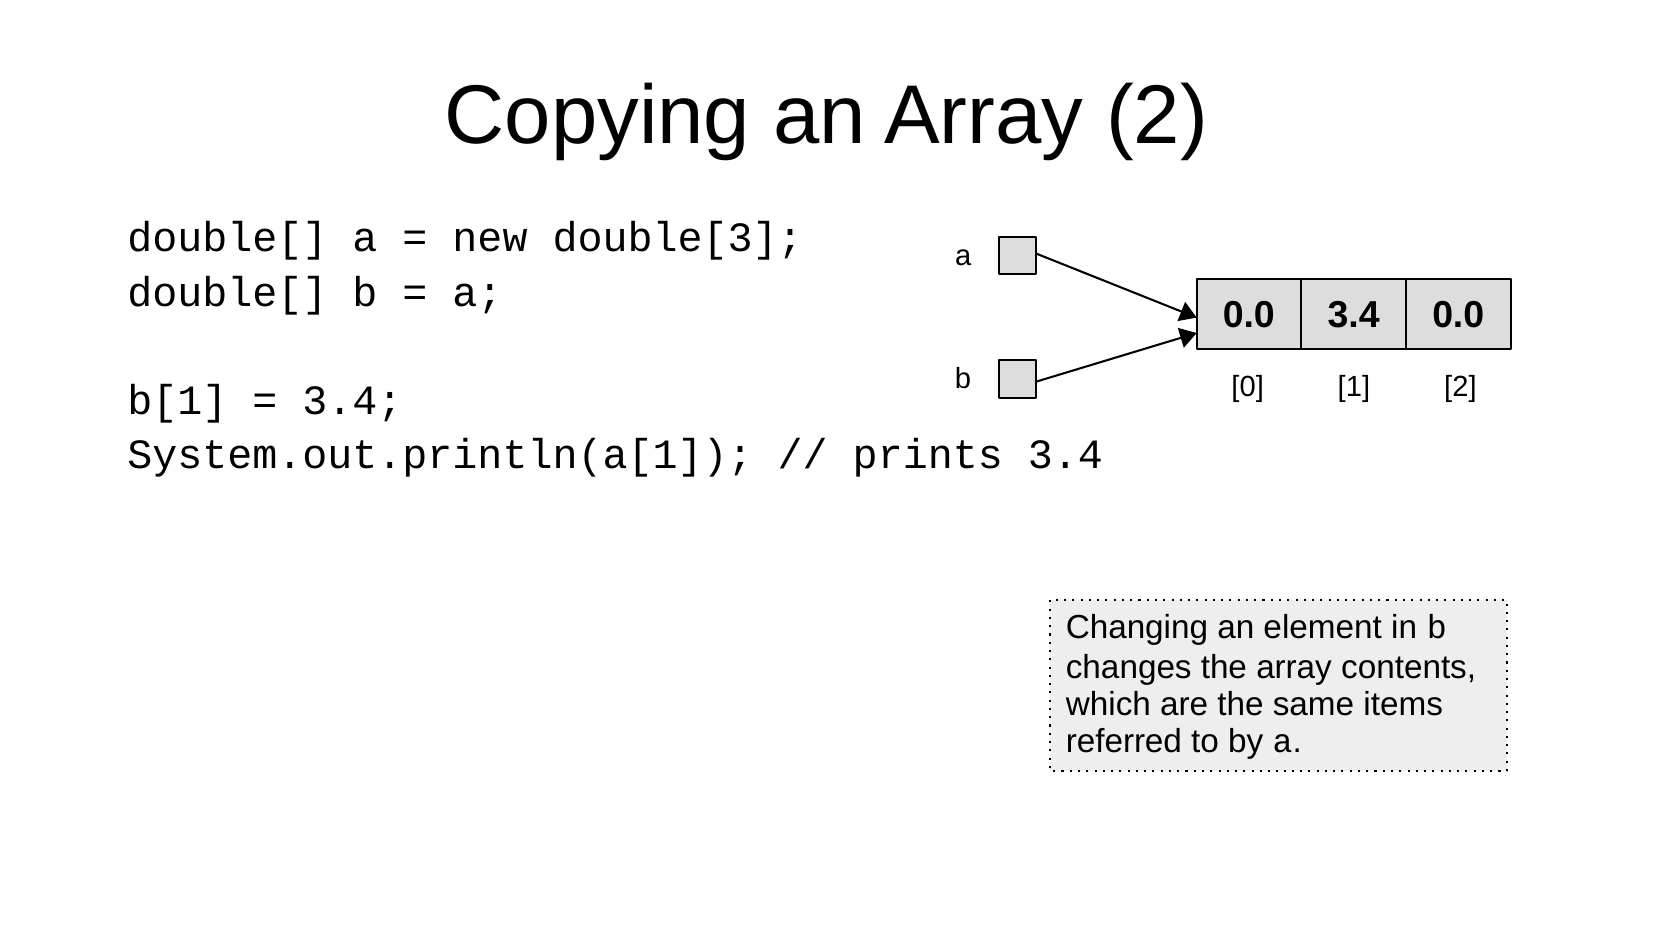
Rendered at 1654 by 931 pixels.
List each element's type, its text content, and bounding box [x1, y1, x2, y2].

text_box [998, 360, 1037, 398]
text_box [2] [1429, 362, 1492, 411]
text_box b [940, 354, 987, 403]
text_box [1] [1323, 362, 1386, 411]
text_box 3.4 [1301, 279, 1407, 350]
text_box Changing an element in b changes the array contents, which are the same items referred to by a. [1050, 600, 1507, 771]
title Copying an Array (2) [82, 37, 1571, 193]
text_box double[] a = new double[3]; double[] b = a; b[1] = 3.4; System.out.println(a[1]); // prints 3.4 [112, 202, 1156, 489]
text_box [998, 236, 1037, 275]
text_box 0.0 [1407, 279, 1511, 350]
text_box [0] [1216, 362, 1280, 411]
text_box a [940, 231, 987, 279]
text_box 0.0 [1196, 279, 1301, 350]
